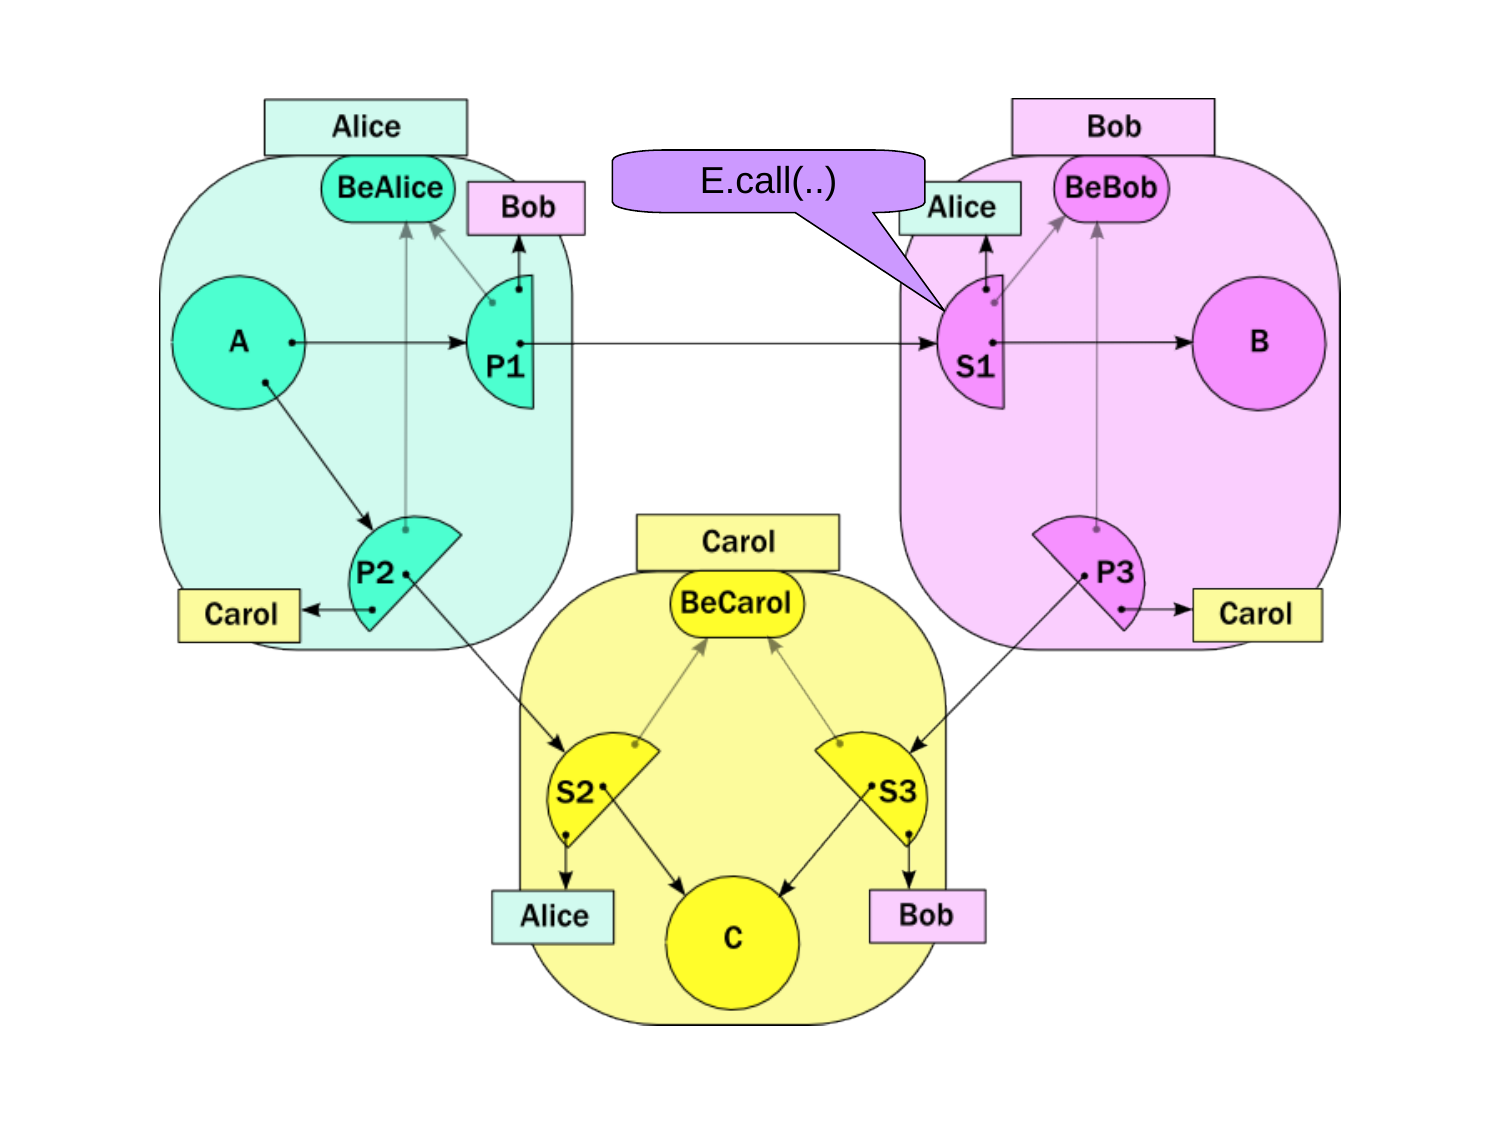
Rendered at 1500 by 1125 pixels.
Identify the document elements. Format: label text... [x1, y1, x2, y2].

picture [159, 98, 1341, 1026]
text_box E.call(..) [612, 149, 945, 312]
